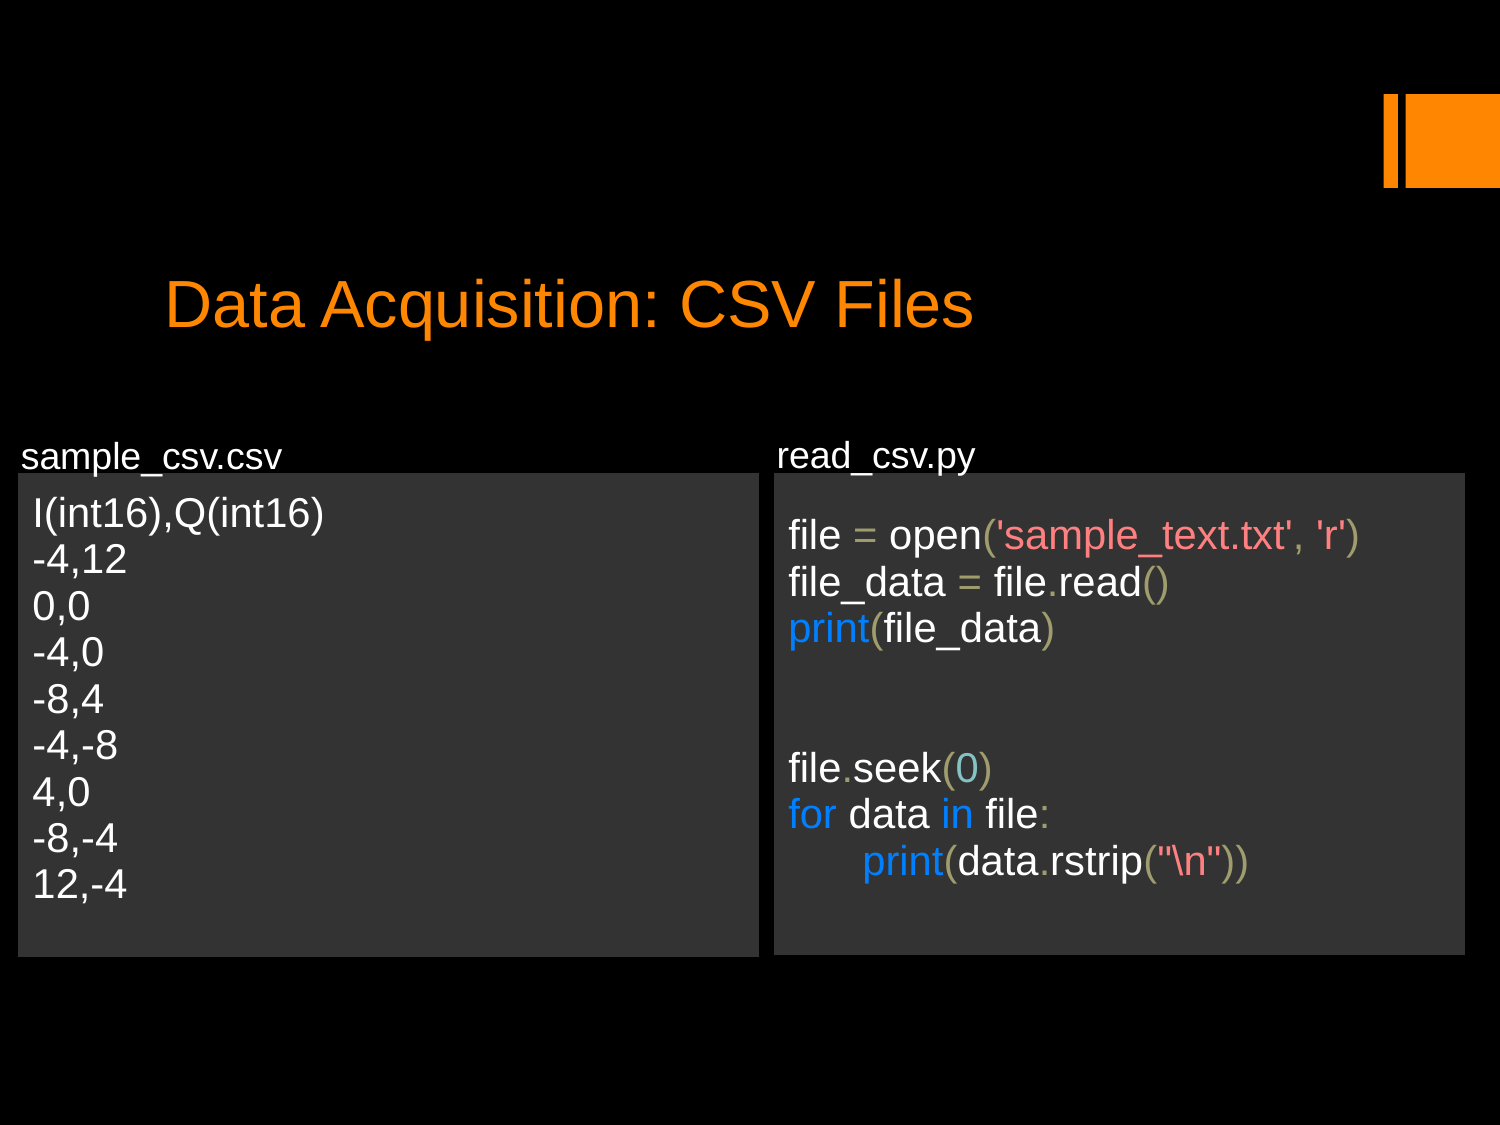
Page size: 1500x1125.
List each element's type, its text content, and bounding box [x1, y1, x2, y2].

text_box I(int16),Q(int16) -4,12 0,0 -4,0 -8,4 -4,-8 4,0 -8,-4 12,-4 [17, 472, 760, 958]
text_box read_csv.py [761, 427, 1133, 485]
text_box file = open('sample_text.txt', 'r') file_data = file.read() print(file_data) file.seek(0) for data in file: print(data.rstrip("\n")) [773, 472, 1466, 956]
title Data Acquisition: CSV Files [150, 253, 1351, 443]
text_box sample_csv.csv [6, 427, 377, 485]
